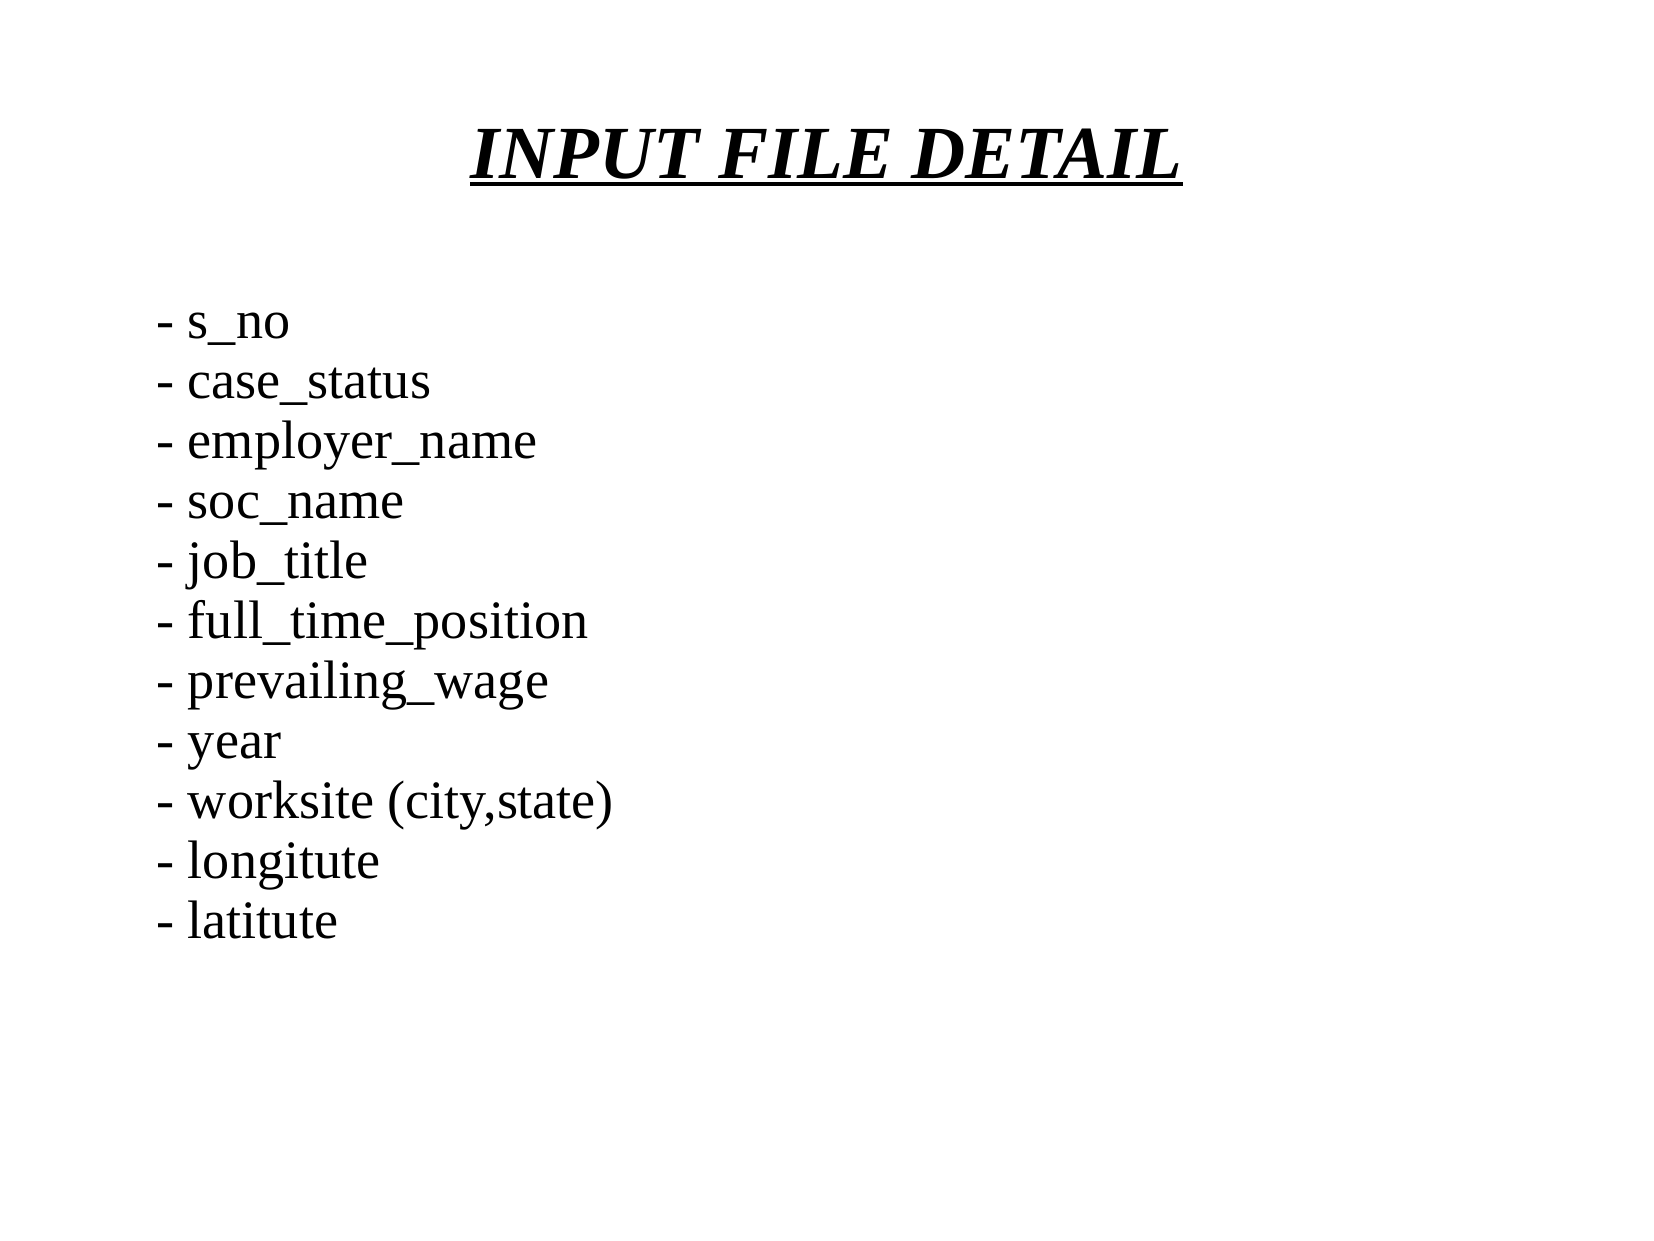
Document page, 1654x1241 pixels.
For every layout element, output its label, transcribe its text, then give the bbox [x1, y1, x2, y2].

title INPUT FILE DETAIL [82, 49, 1571, 257]
list - s_no - case_status - employer_name - soc_name - job_title - full_time_position - prevailing_wage - year - worksite (city,state) - longitute - latitute [82, 290, 1571, 1010]
